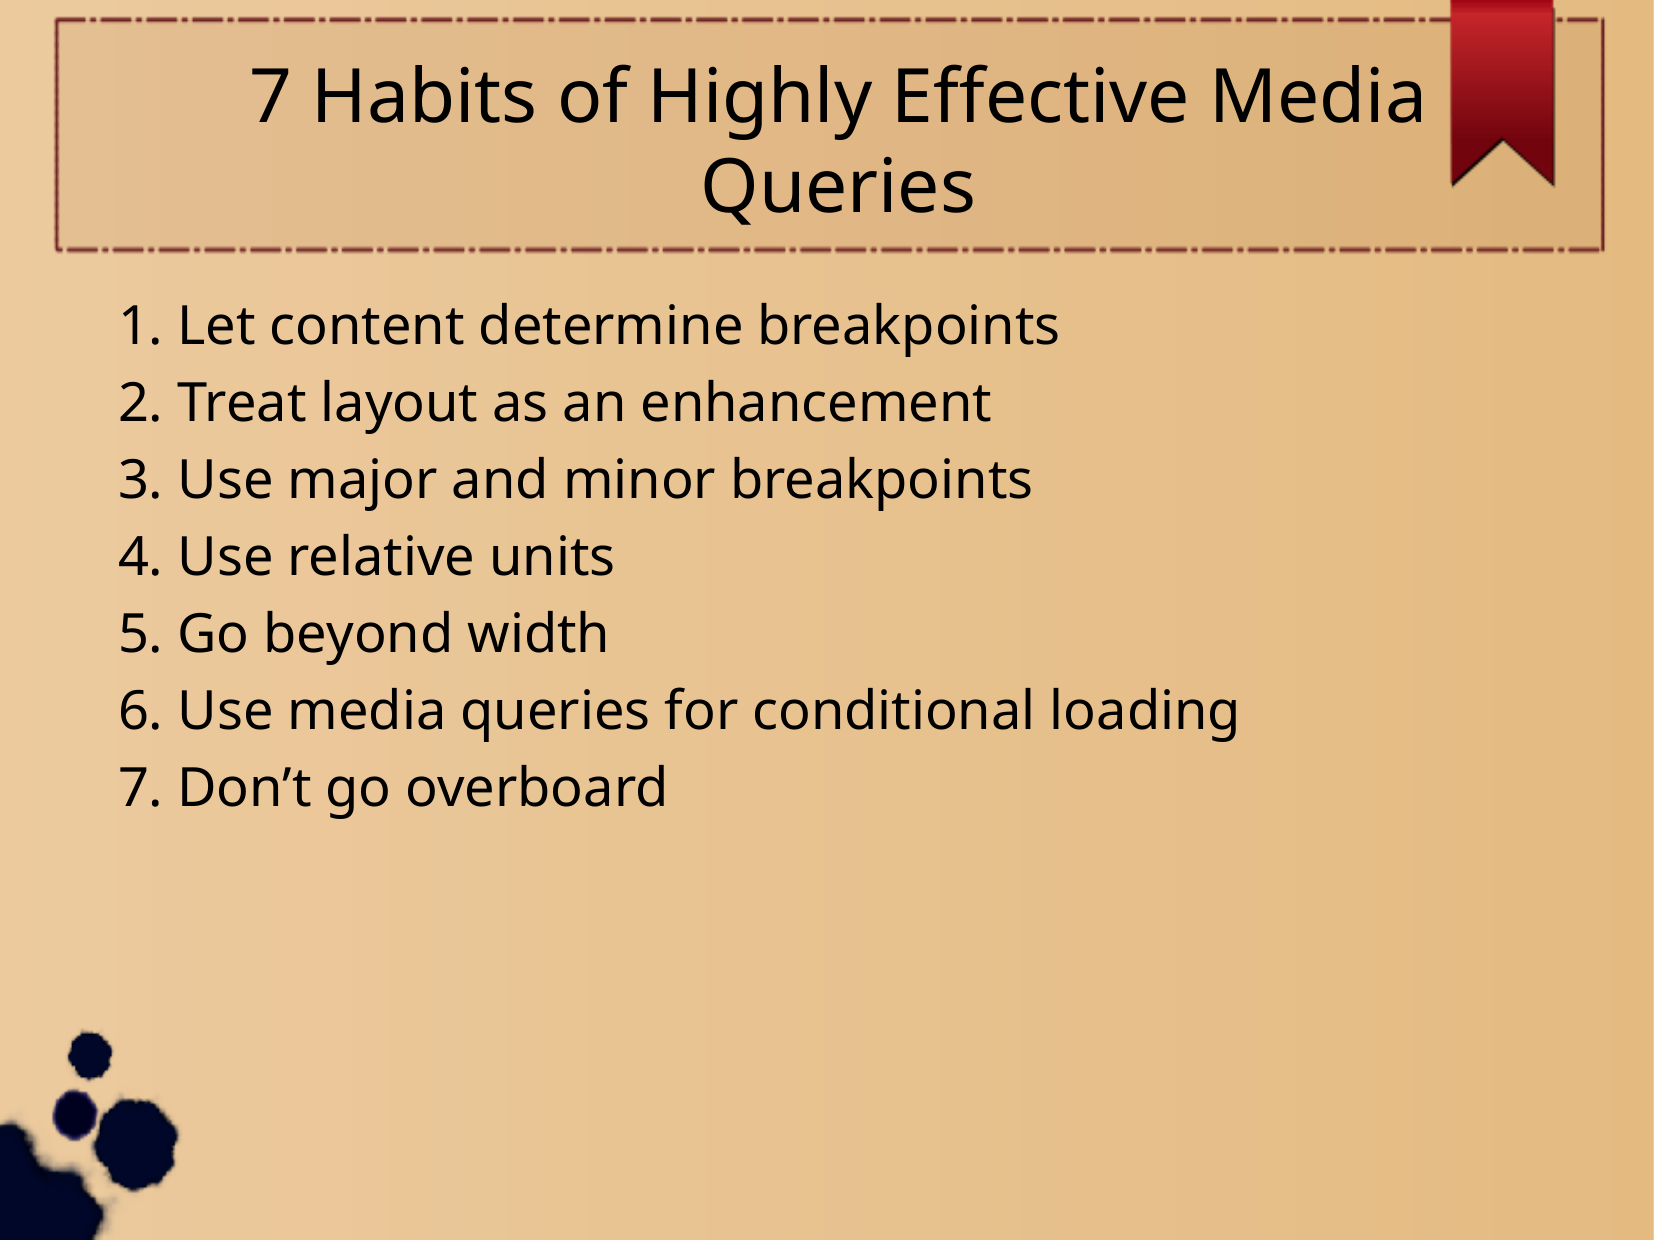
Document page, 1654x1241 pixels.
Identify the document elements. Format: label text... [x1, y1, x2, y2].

text_box 1. Let content determine breakpoints 2. Treat layout as an enhancement 3. Use major and minor breakpoints 4. Use relative units 5. Go beyond width 6. Use media queries for conditional loading 7. Don’t go overboard [82, 290, 1571, 1010]
text_box 7 Habits of Highly Effective Media Queries [82, 34, 1595, 241]
picture [0, 0, 1654, 1240]
